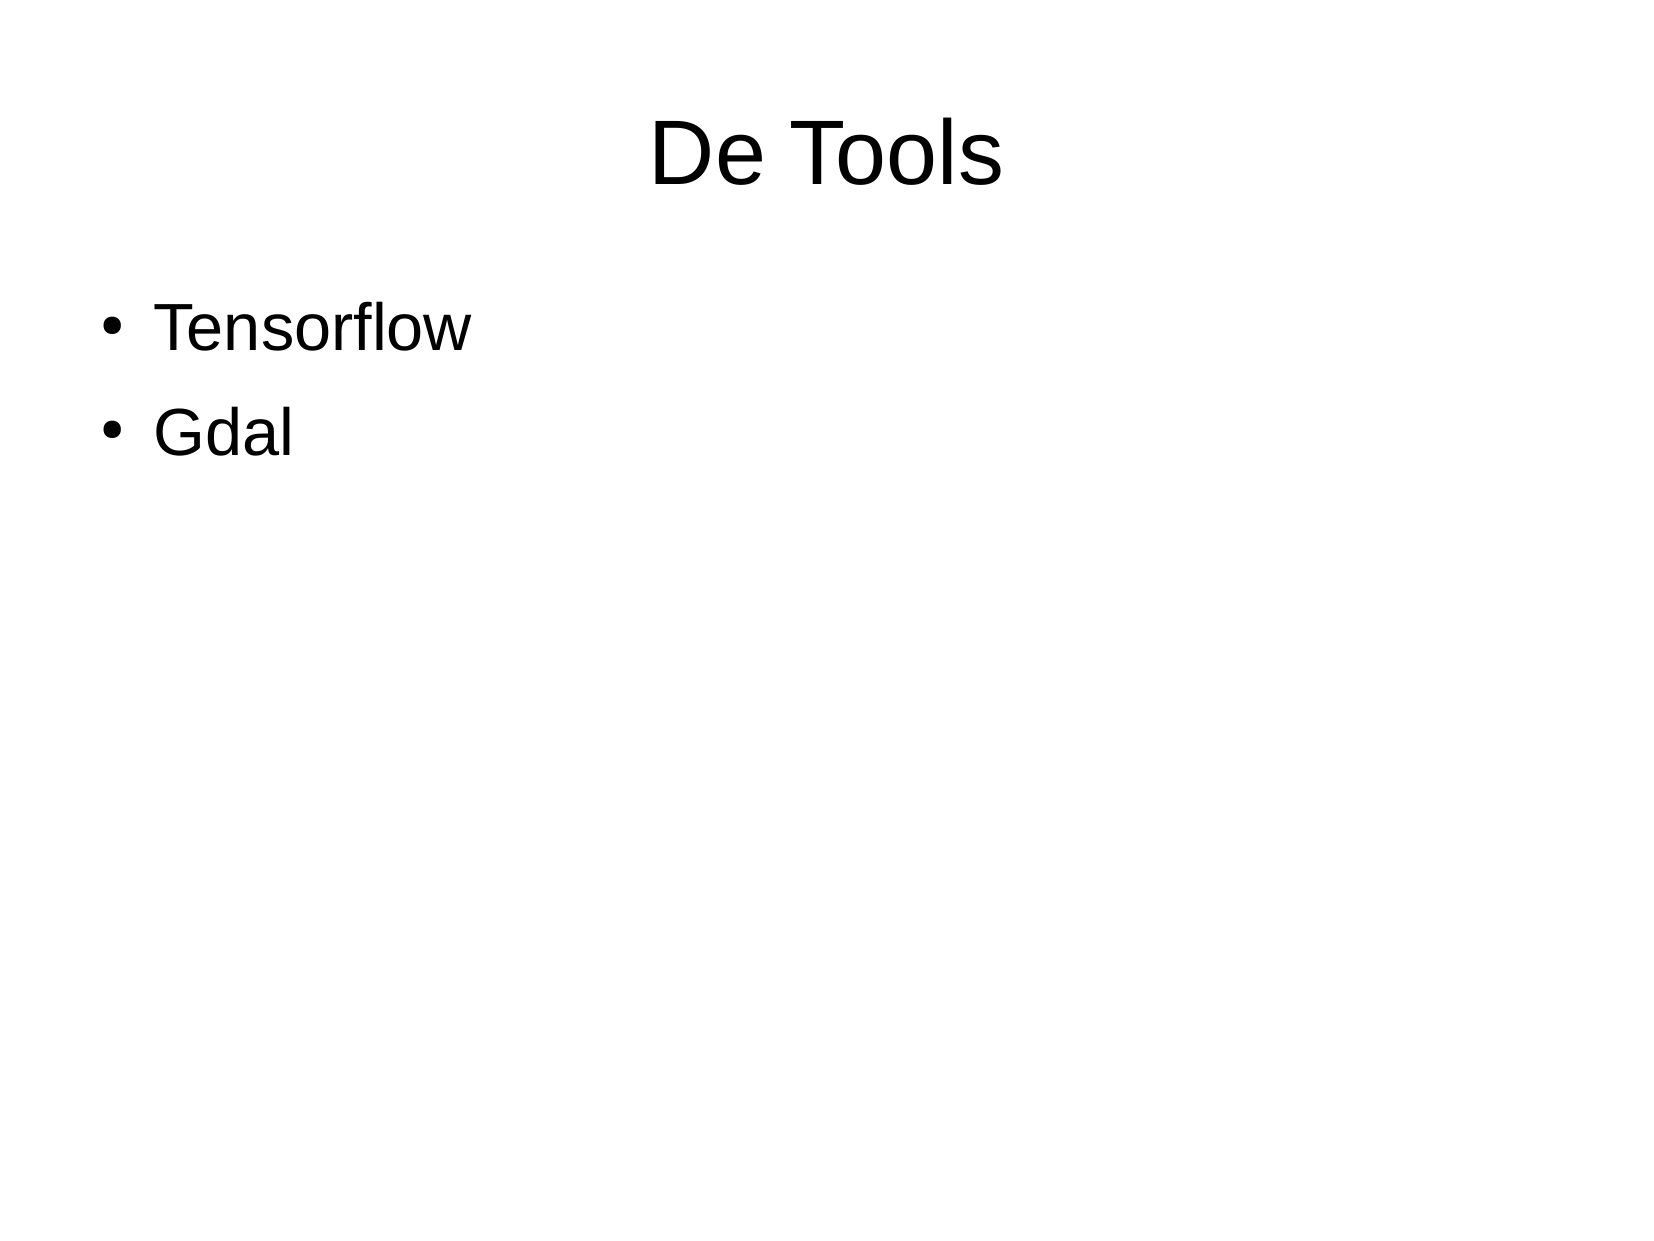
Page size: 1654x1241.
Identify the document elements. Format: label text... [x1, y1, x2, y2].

list Tensorflow Gdal [82, 290, 1571, 1010]
title De Tools [82, 49, 1571, 257]
